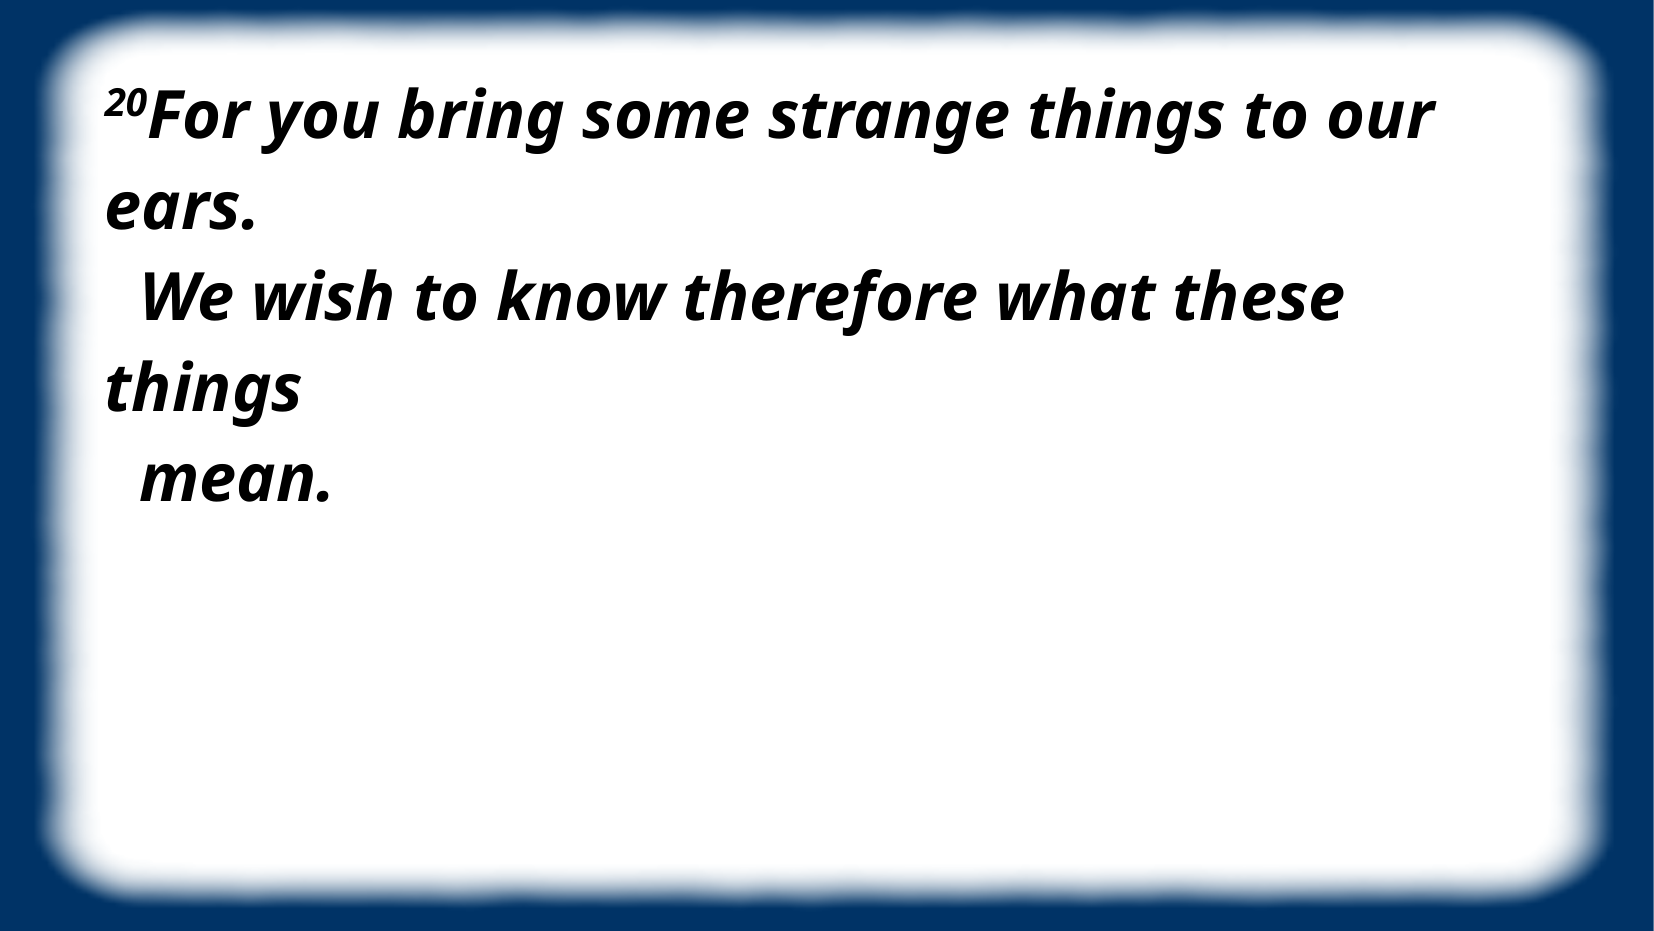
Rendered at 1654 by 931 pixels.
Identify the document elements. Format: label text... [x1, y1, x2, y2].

picture [0, 0, 1654, 931]
text_box 20For you bring some strange things to our ears. We wish to know therefore what these things mean. [90, 60, 1576, 481]
